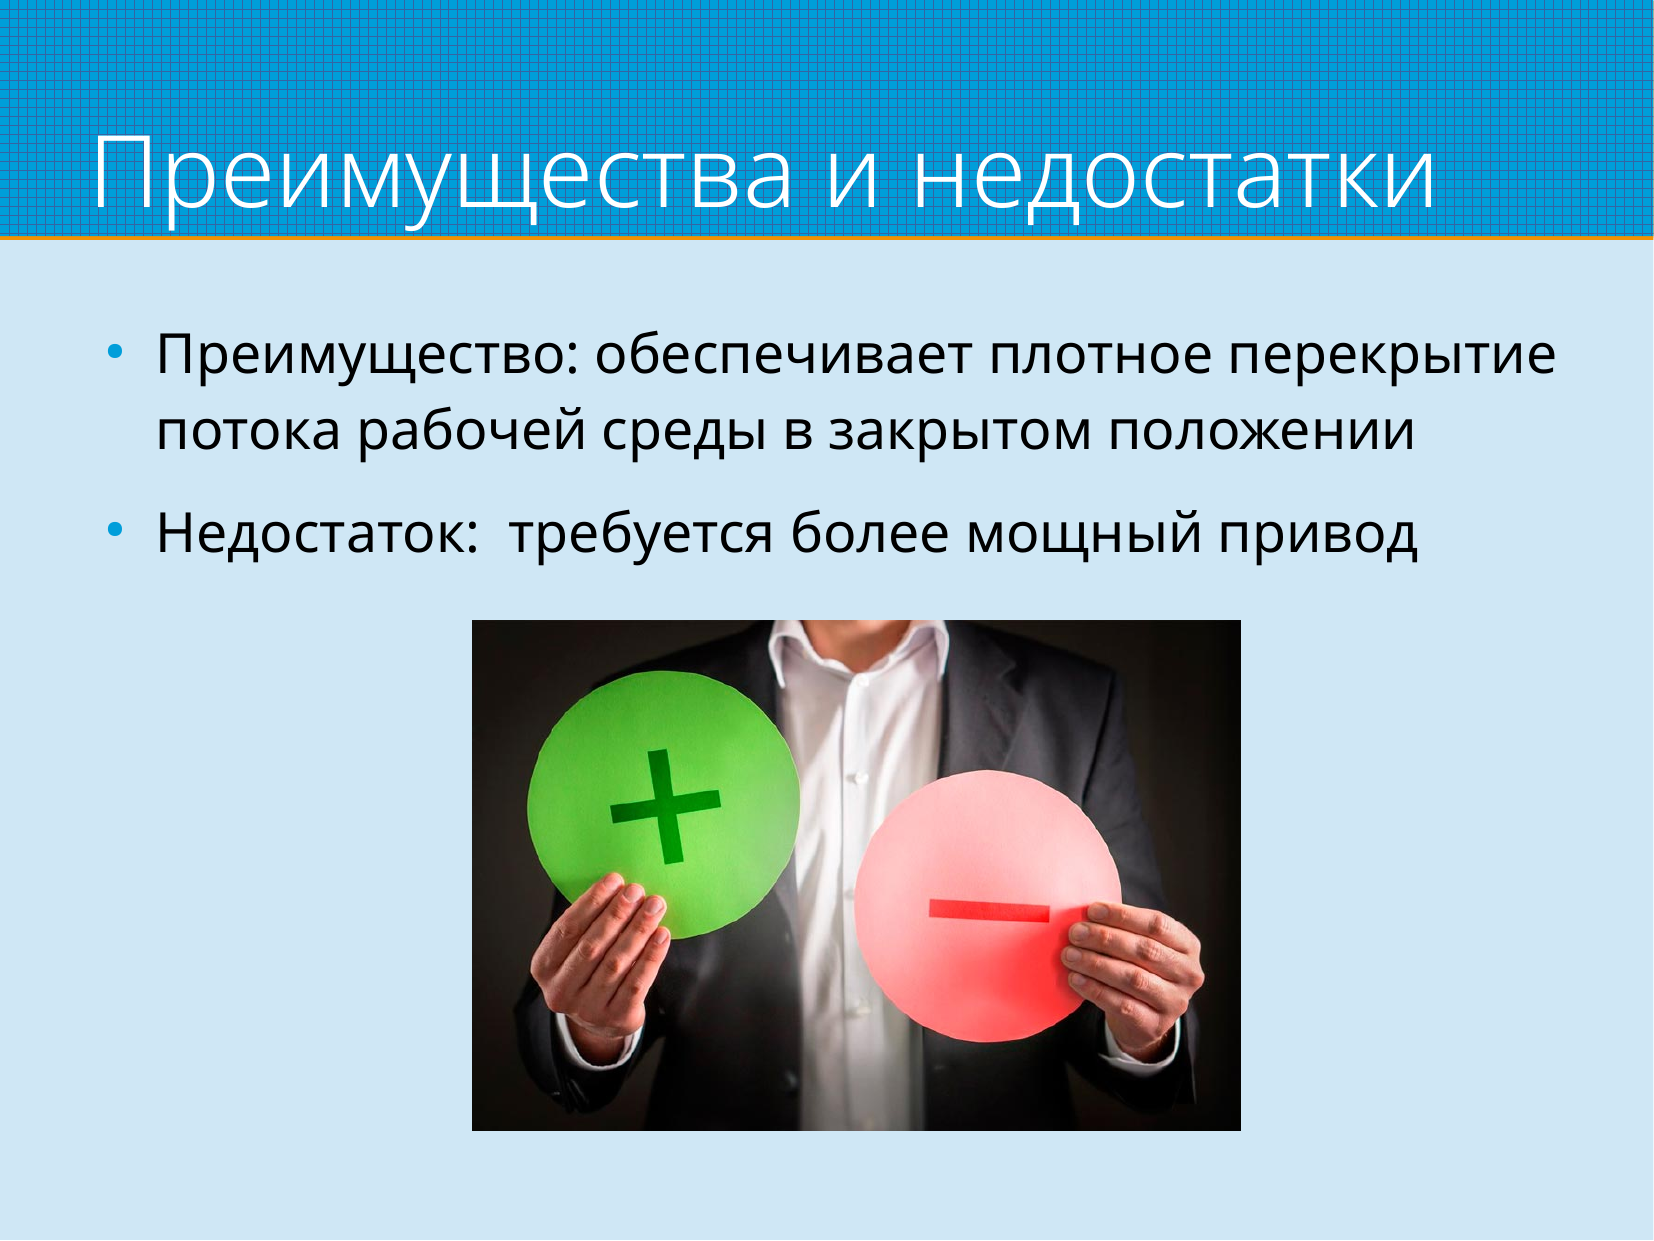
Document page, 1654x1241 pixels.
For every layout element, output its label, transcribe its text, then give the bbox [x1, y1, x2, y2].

picture [472, 620, 1241, 1131]
title Преимущества и недостатки [88, 19, 1565, 237]
list Преимущество: обеспечивает плотное перекрытие потока рабочей среды в закрытом положении Недостаток: требуется более мощный привод [88, 314, 1565, 591]
